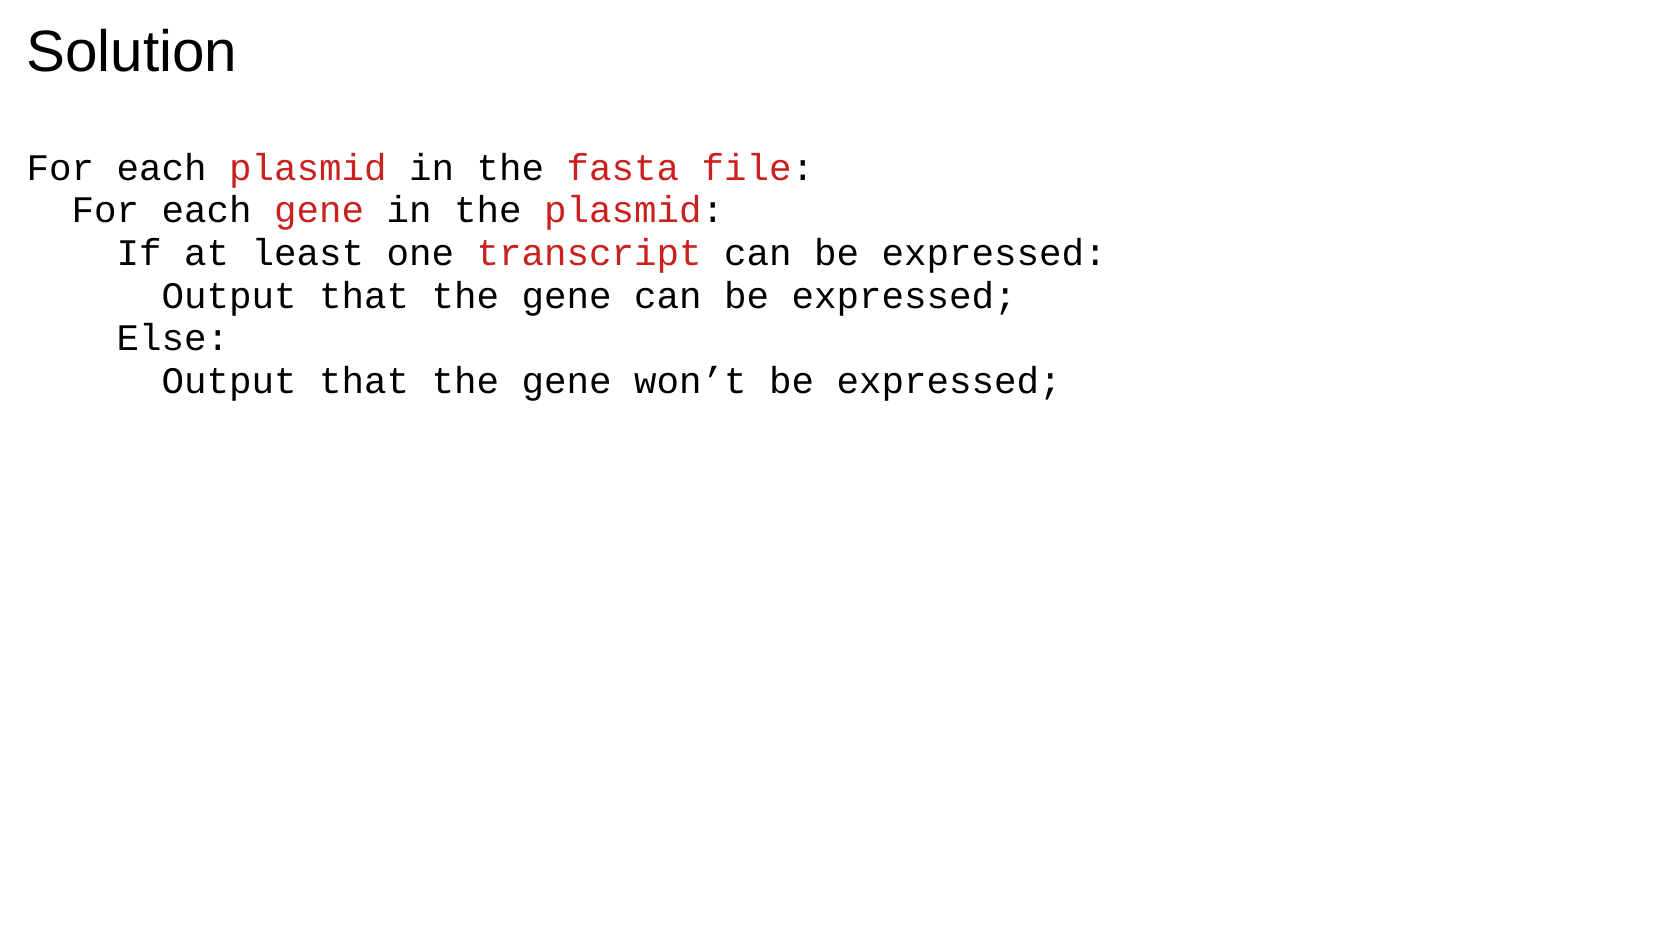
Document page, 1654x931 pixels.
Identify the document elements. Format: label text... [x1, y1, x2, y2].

text_box Solution For each plasmid in the fasta file: For each gene in the plasmid: If at least one transcript can be expressed: Output that the gene can be expressed; Else: Output that the gene won’t be expressed; [11, 11, 1642, 455]
